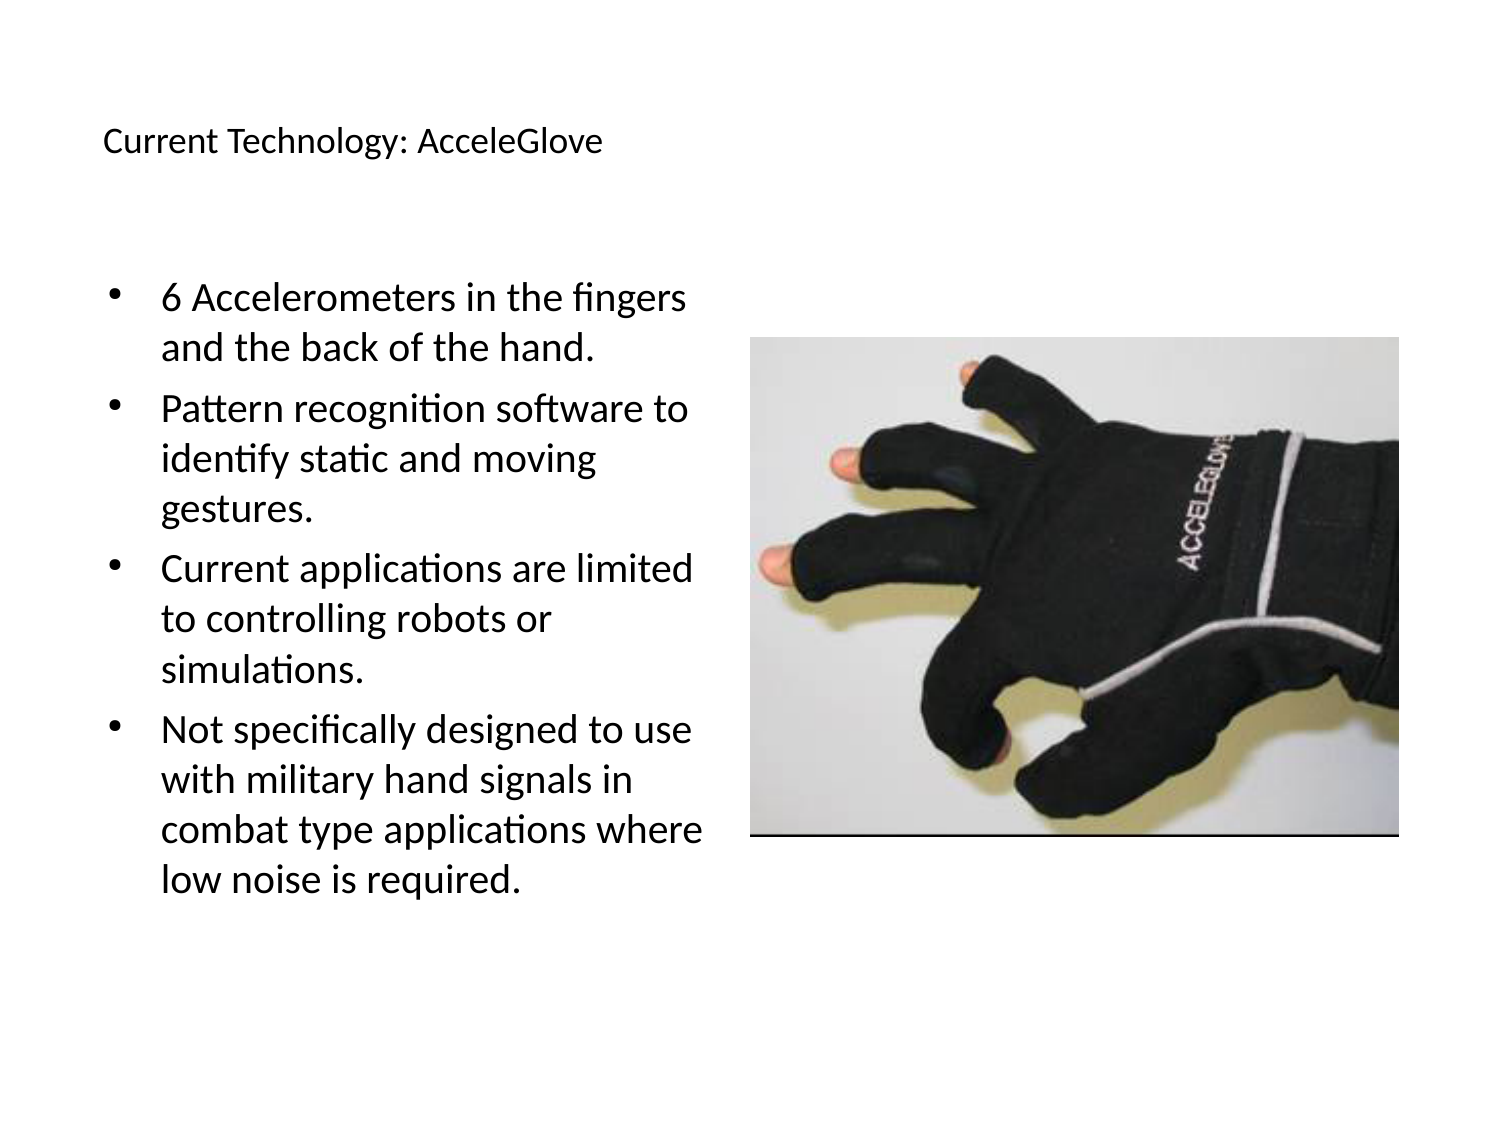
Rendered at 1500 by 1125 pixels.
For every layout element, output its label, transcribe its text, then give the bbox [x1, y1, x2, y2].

text_box [750, 337, 1399, 837]
list 6 Accelerometers in the fingers and the back of the hand. Pattern recognition software to identify static and moving gestures. Current applications are limited to controlling robots or simulations. Not specifically designed to use with military hand signals in combat type applications where low noise is required. [75, 262, 738, 1005]
title Current Technology: AcceleGlove [75, 45, 1426, 233]
